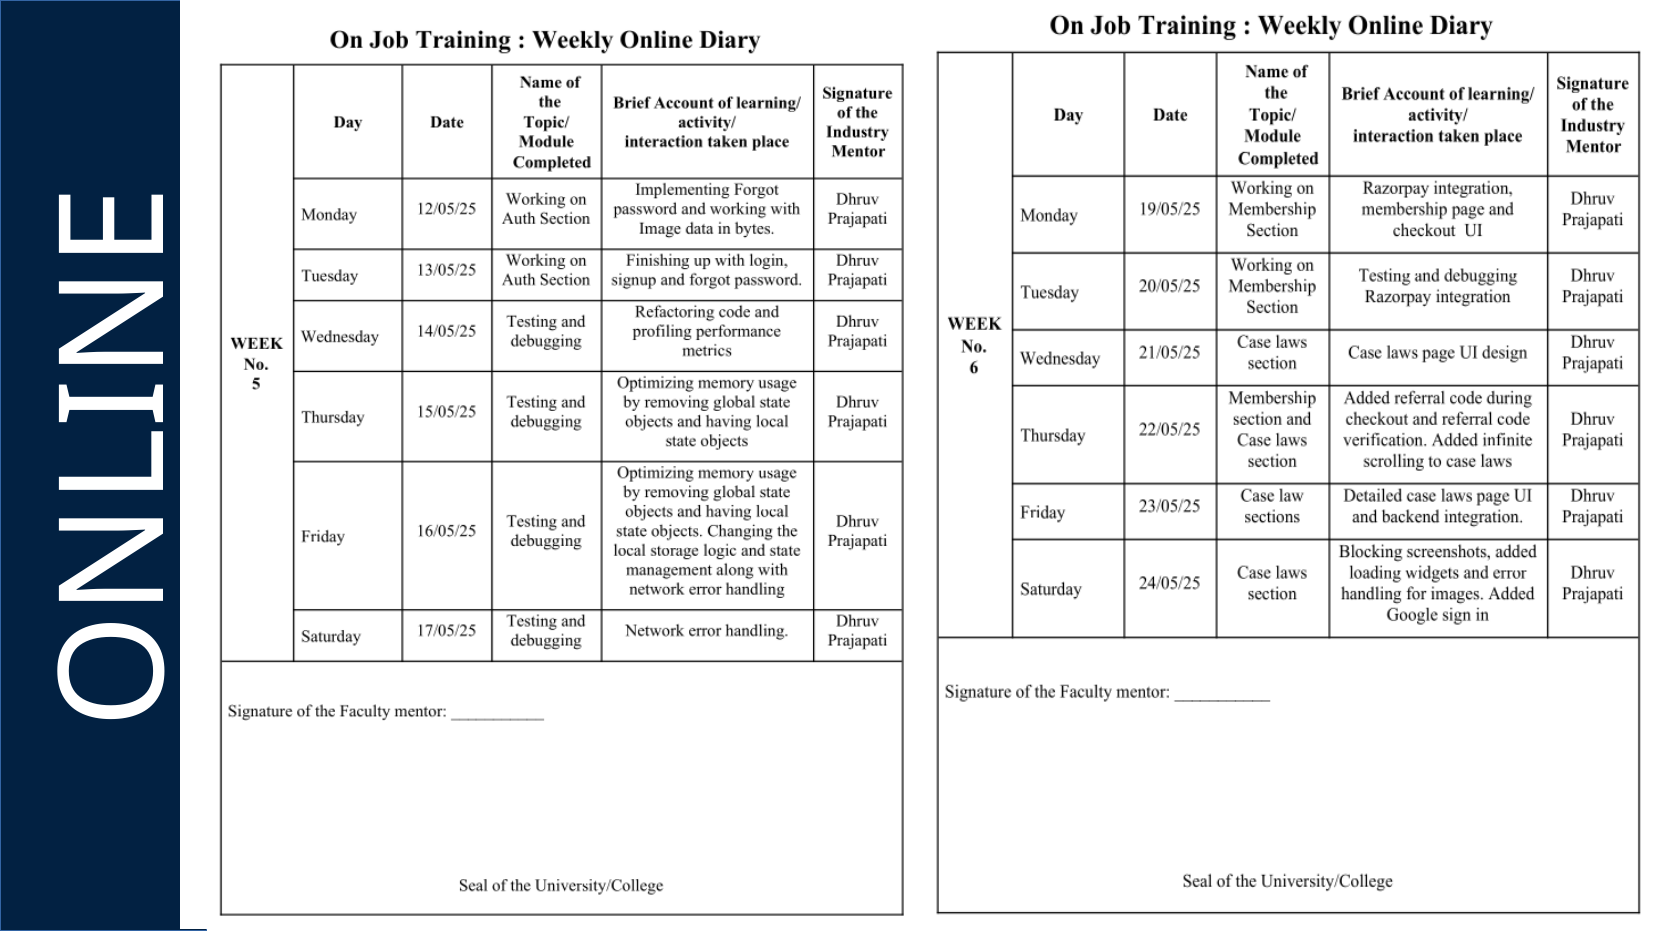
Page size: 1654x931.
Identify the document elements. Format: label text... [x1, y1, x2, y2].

picture [180, 0, 1654, 929]
text_box ONLINE DIARIES [0, 0, 207, 931]
